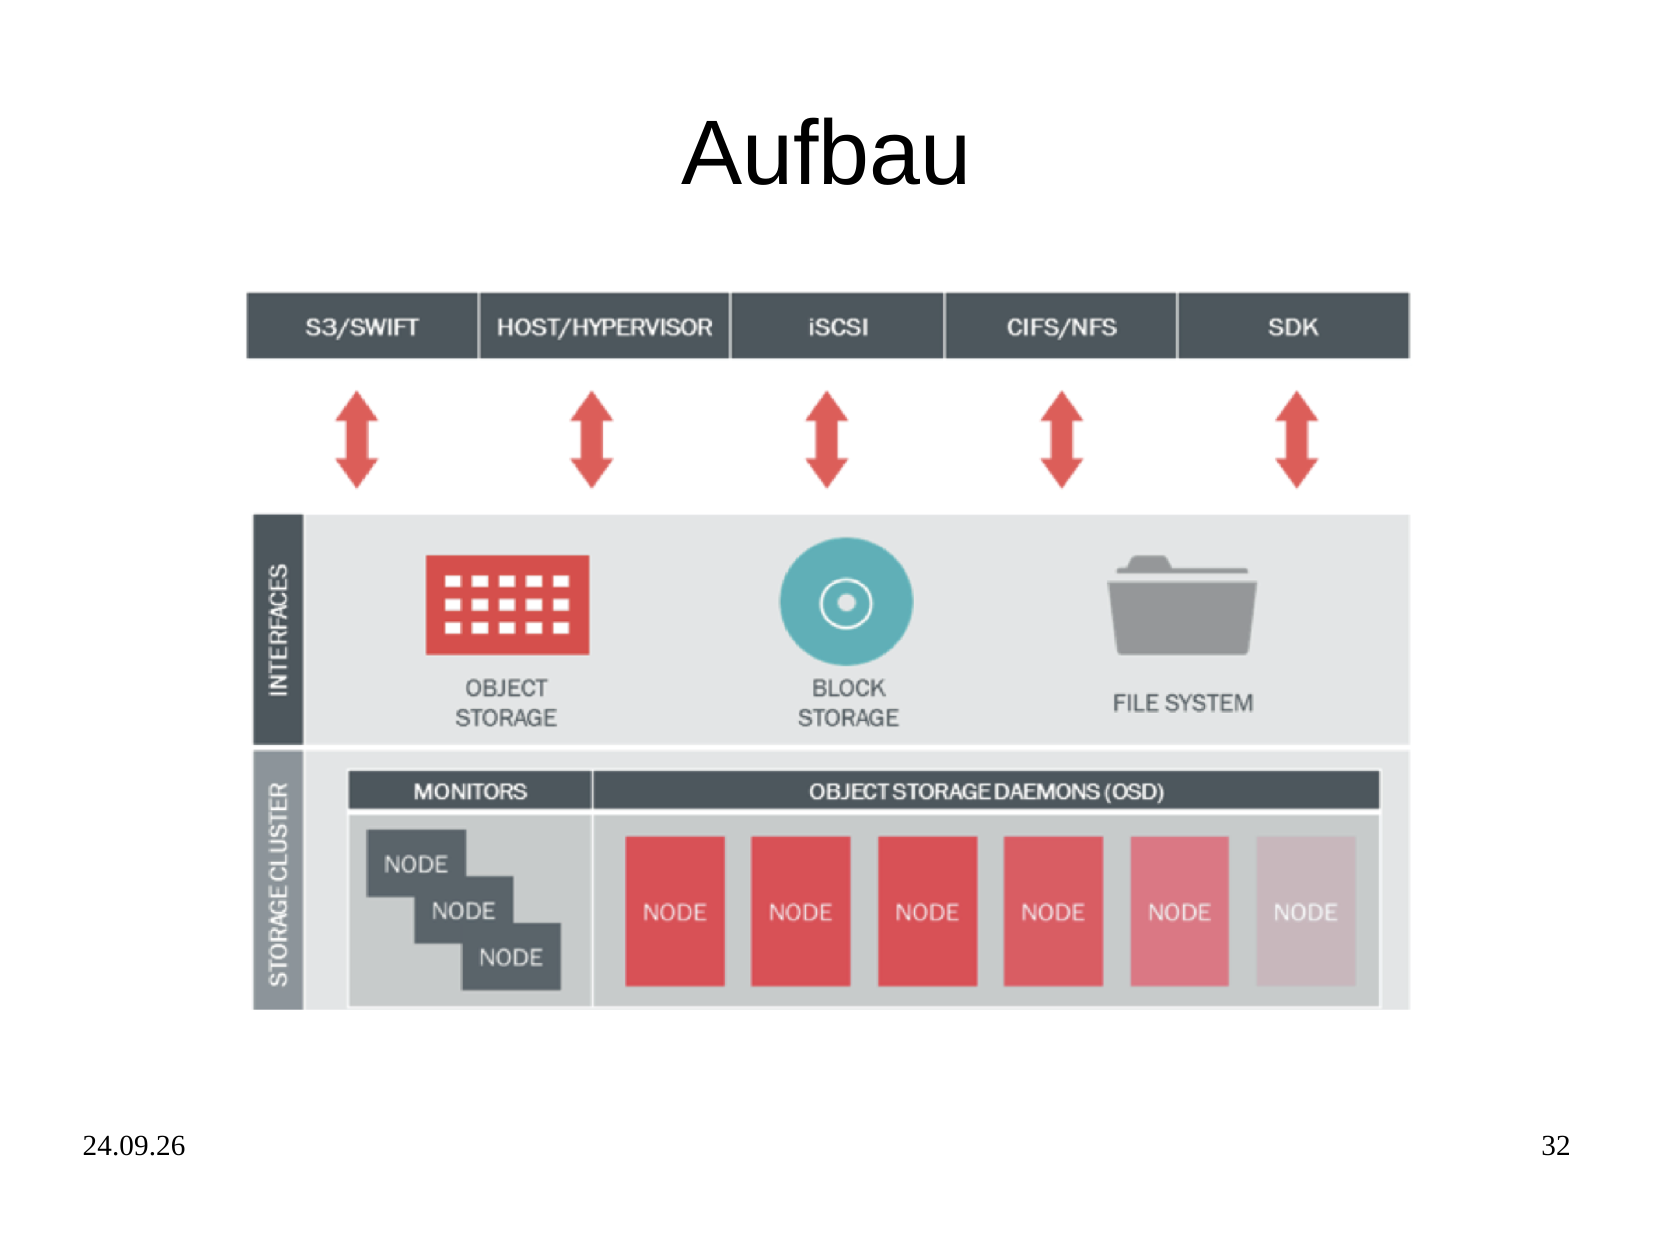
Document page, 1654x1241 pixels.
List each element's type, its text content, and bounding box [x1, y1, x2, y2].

title Aufbau [82, 49, 1571, 257]
picture [239, 290, 1414, 1010]
